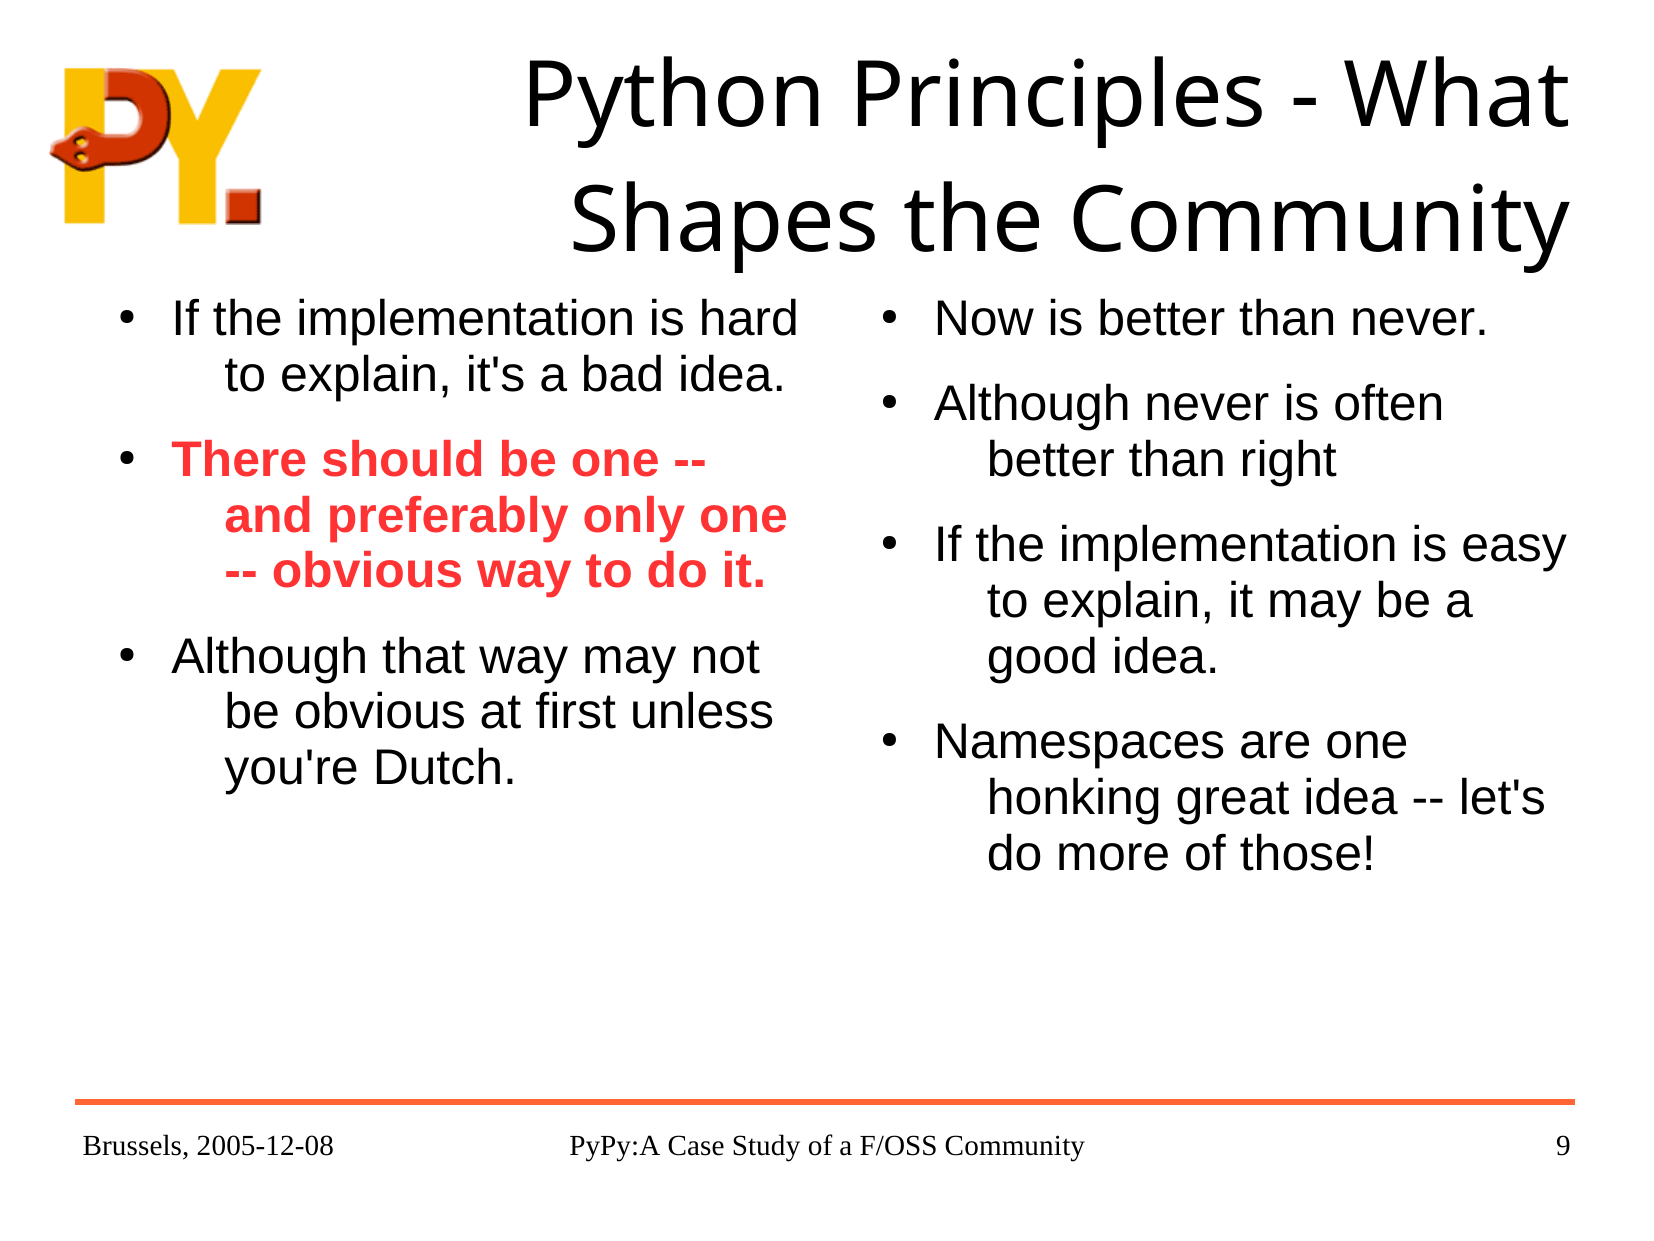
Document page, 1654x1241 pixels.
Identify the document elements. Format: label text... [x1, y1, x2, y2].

list Now is better than never. Although never is often better than right If the implementation is easy to explain, it may be a good idea. Namespaces are one honking great idea -- let's do more of those! [845, 290, 1572, 1094]
picture [49, 67, 263, 225]
list If the implementation is hard to explain, it's a bad idea. There should be one -- and preferably only one -- obvious way to do it. Although that way may not be obvious at first unless you're Dutch. [82, 290, 809, 1109]
title Python Principles - What Shapes the Community [337, 41, 1571, 265]
